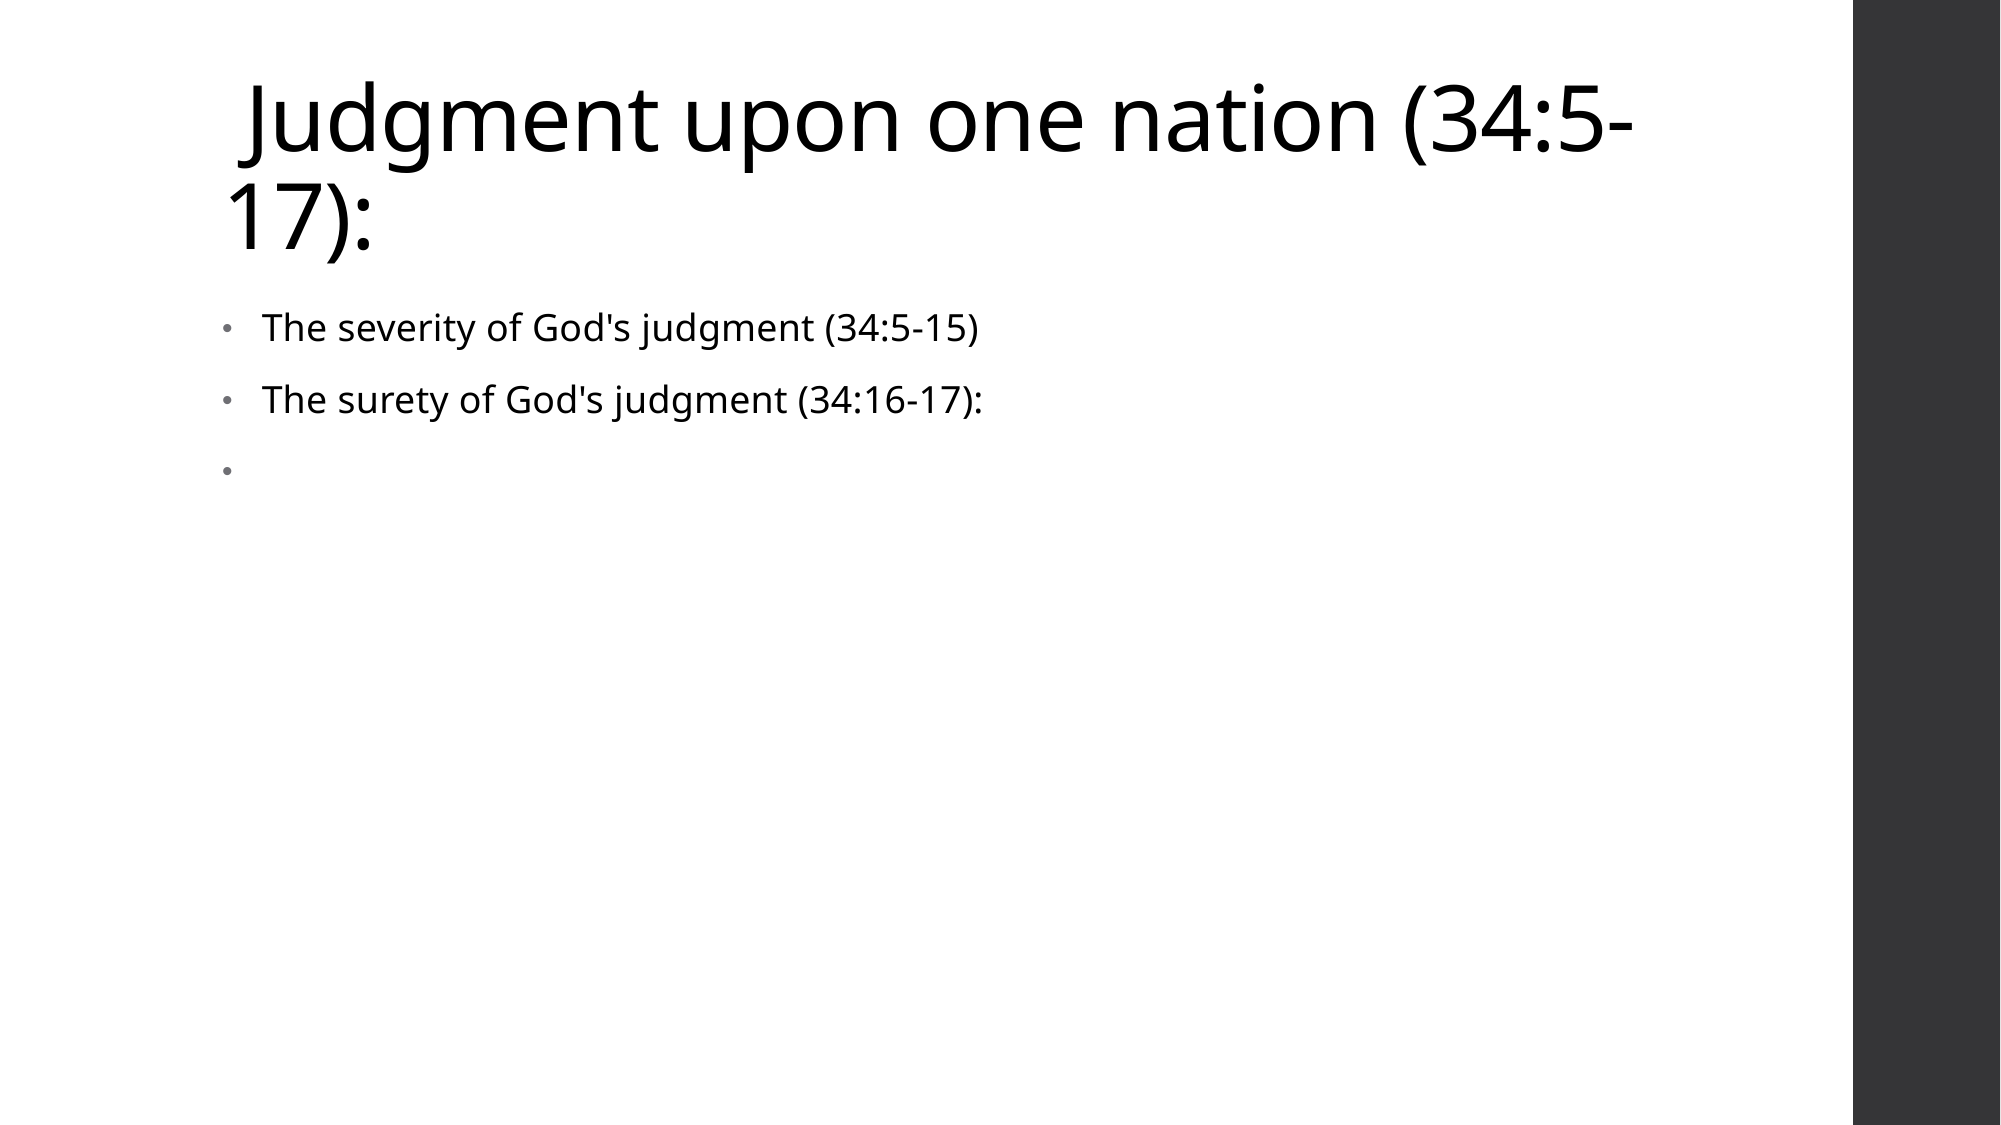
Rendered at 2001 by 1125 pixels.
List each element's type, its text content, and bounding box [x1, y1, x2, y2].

list The severity of God's judgment (34:5-15) The surety of God's judgment (34:16-17): [206, 299, 1617, 1014]
title Judgment upon one nation (34:5-17): [206, 60, 1797, 278]
